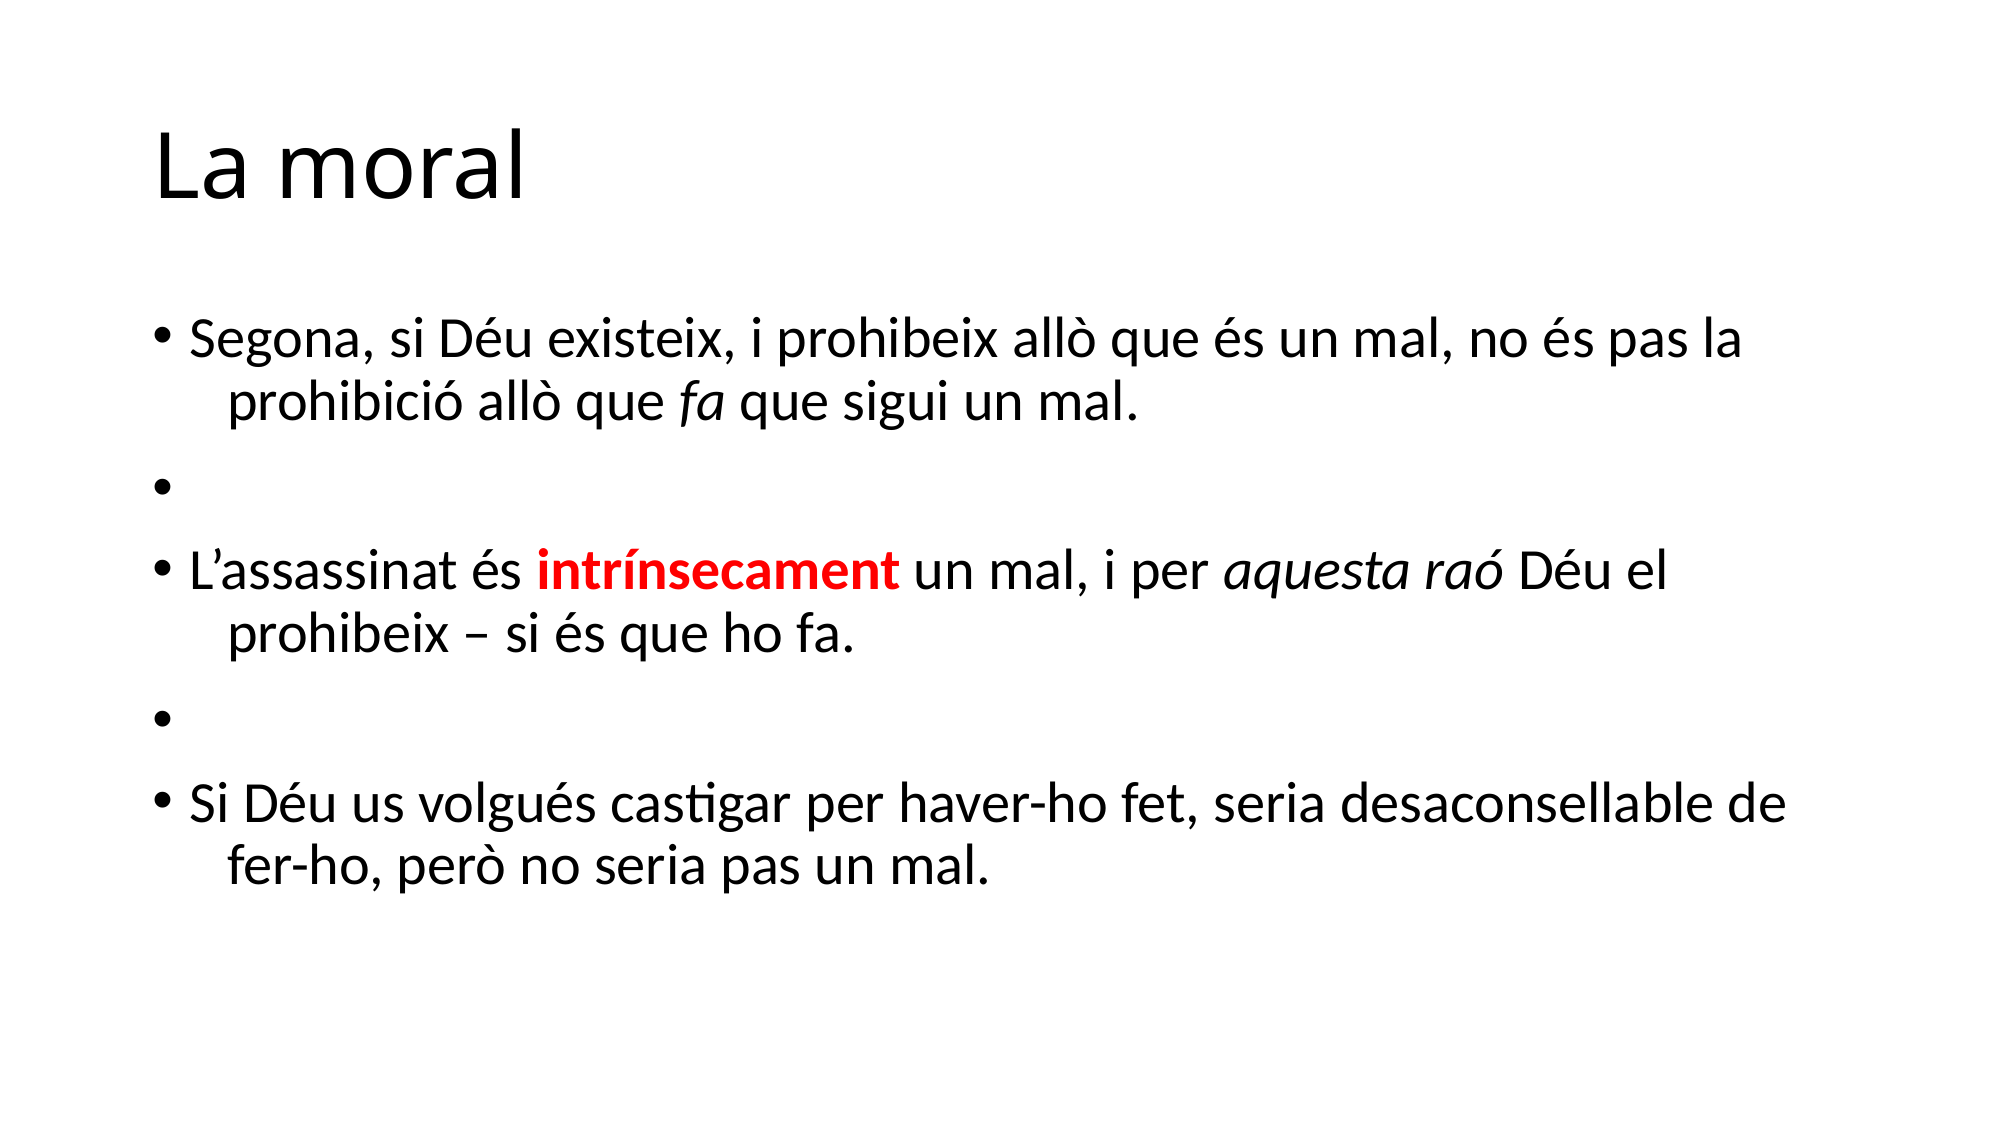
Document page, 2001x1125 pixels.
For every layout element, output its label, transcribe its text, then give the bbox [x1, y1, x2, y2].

list Segona, si Déu existeix, i prohibeix allò que és un mal, no és pas la prohibició allò que fa que sigui un mal. L’assassinat és intrínsecament un mal, i per aquesta raó Déu el prohibeix – si és que ho fa. Si Déu us volgués castigar per haver-ho fet, seria desaconsellable de fer-ho, però no seria pas un mal. [137, 299, 1863, 1014]
title La moral [137, 59, 1863, 278]
